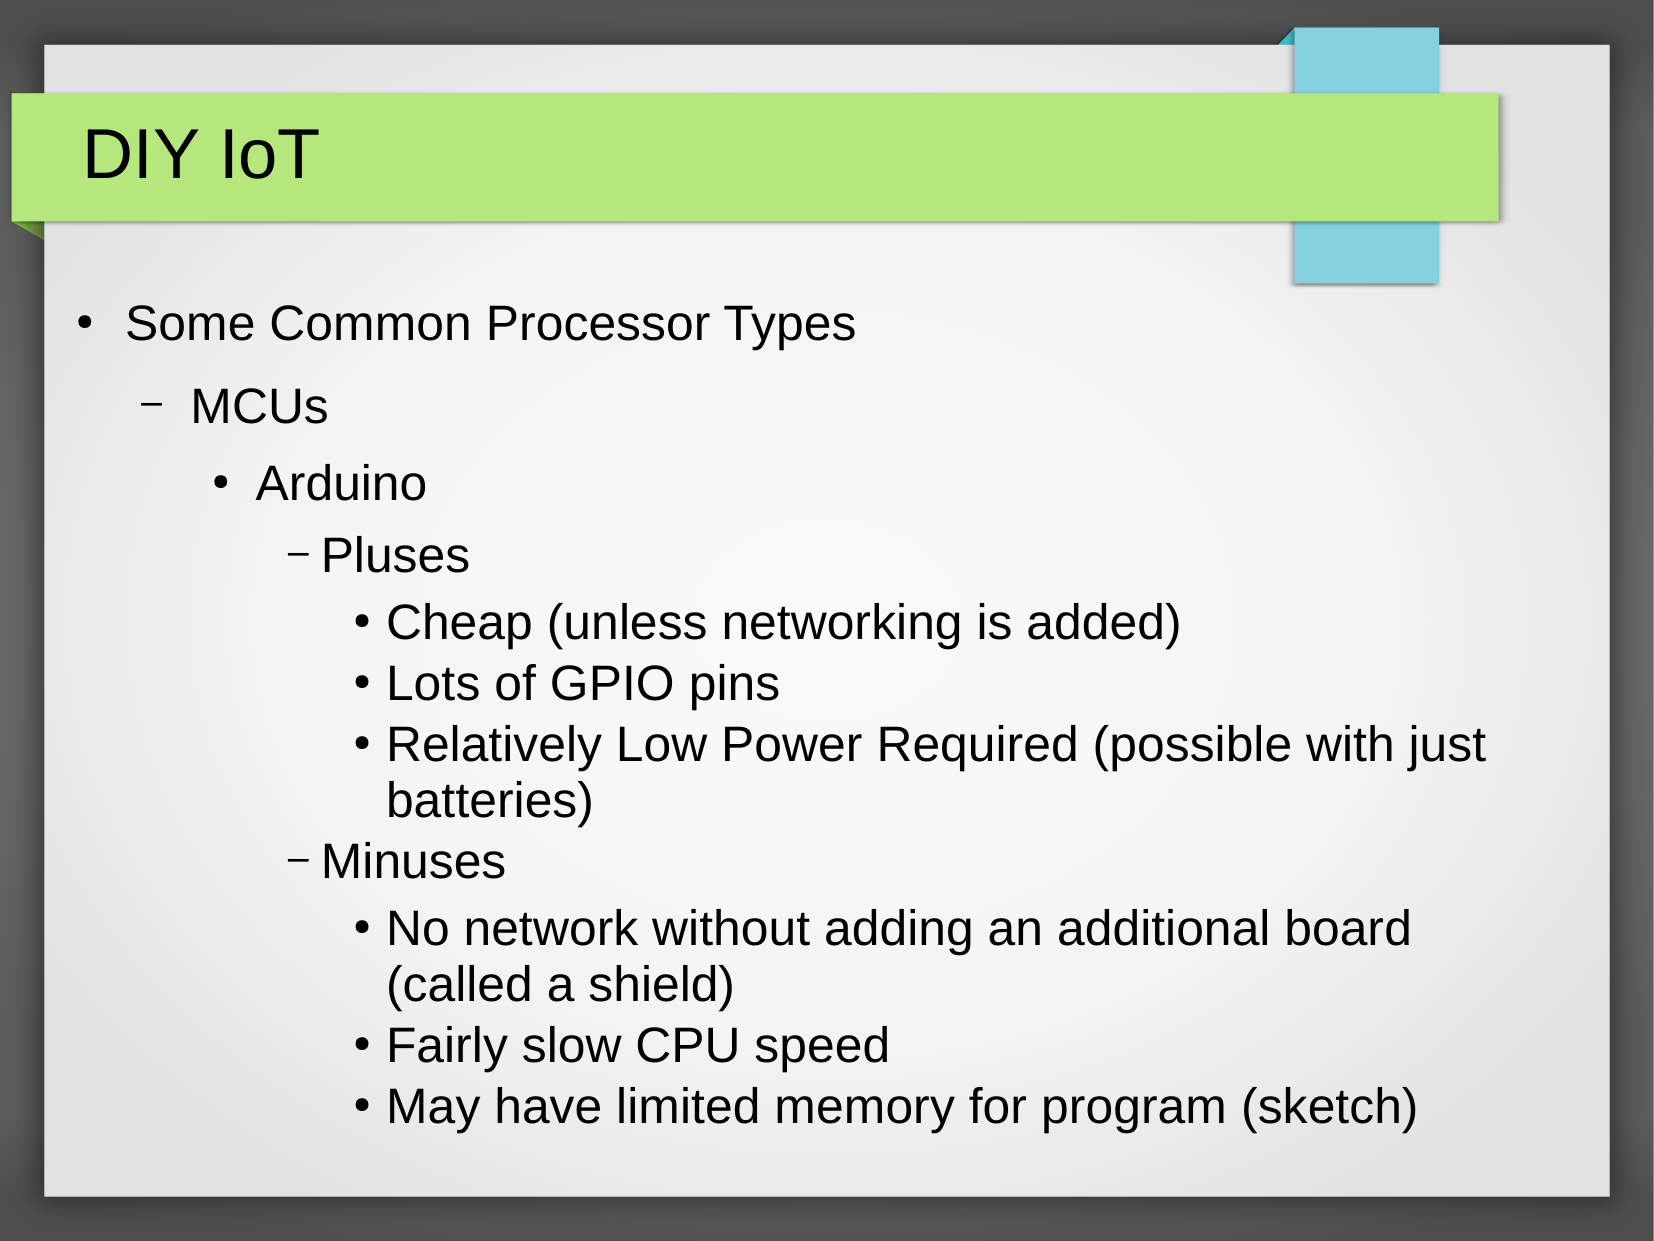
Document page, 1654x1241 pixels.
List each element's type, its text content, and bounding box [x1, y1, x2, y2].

list Some Common Processor Types MCUs Arduino Pluses Cheap (unless networking is added) Lots of GPIO pins Relatively Low Power Required (possible with just batteries) Minuses No network without adding an additional board (called a shield) Fairly slow CPU speed May have limited memory for program (sketch) [60, 295, 1549, 1141]
picture [0, 0, 1654, 1241]
title DIY IoT [82, 94, 1264, 213]
